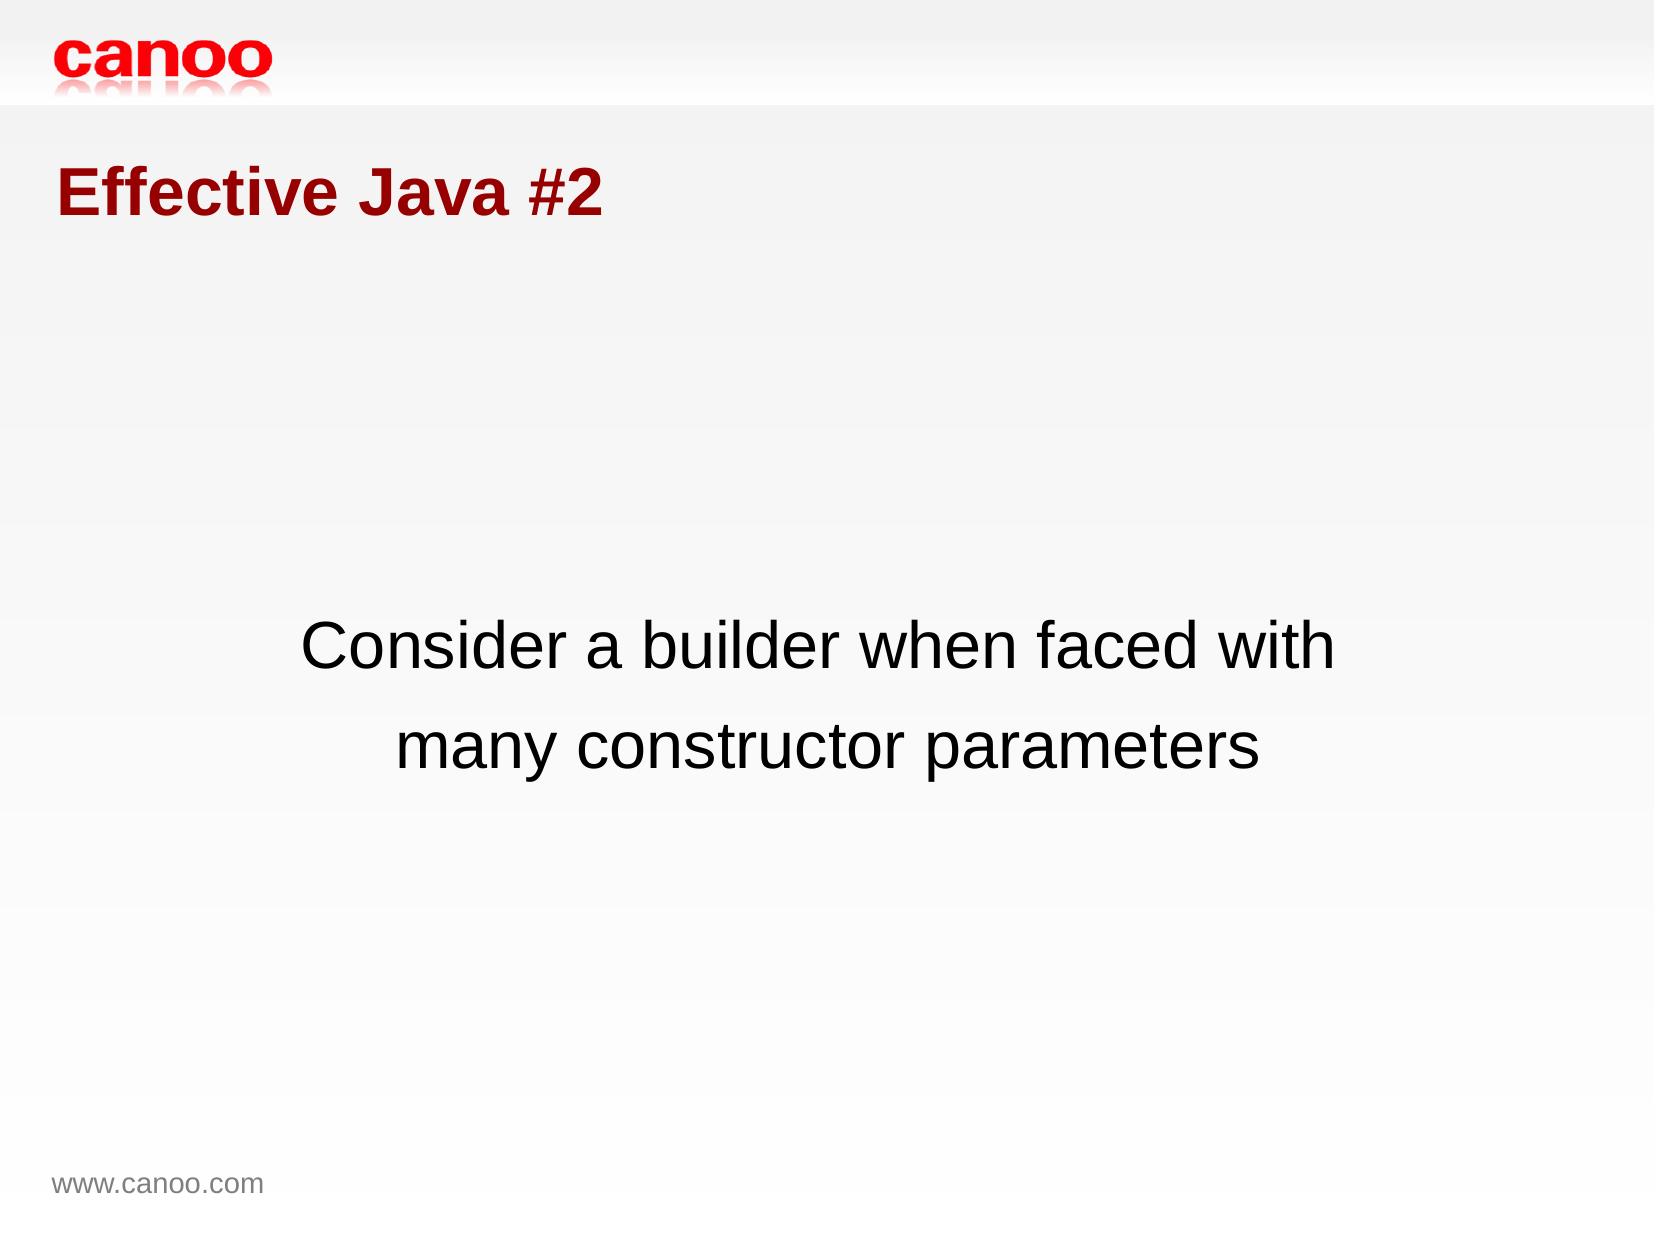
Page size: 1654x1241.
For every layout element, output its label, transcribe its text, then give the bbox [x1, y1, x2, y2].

title Effective Java #2 [48, 138, 1609, 237]
subtitle Consider a builder when faced with many constructor parameters [48, 282, 1609, 1102]
picture [51, 37, 273, 119]
